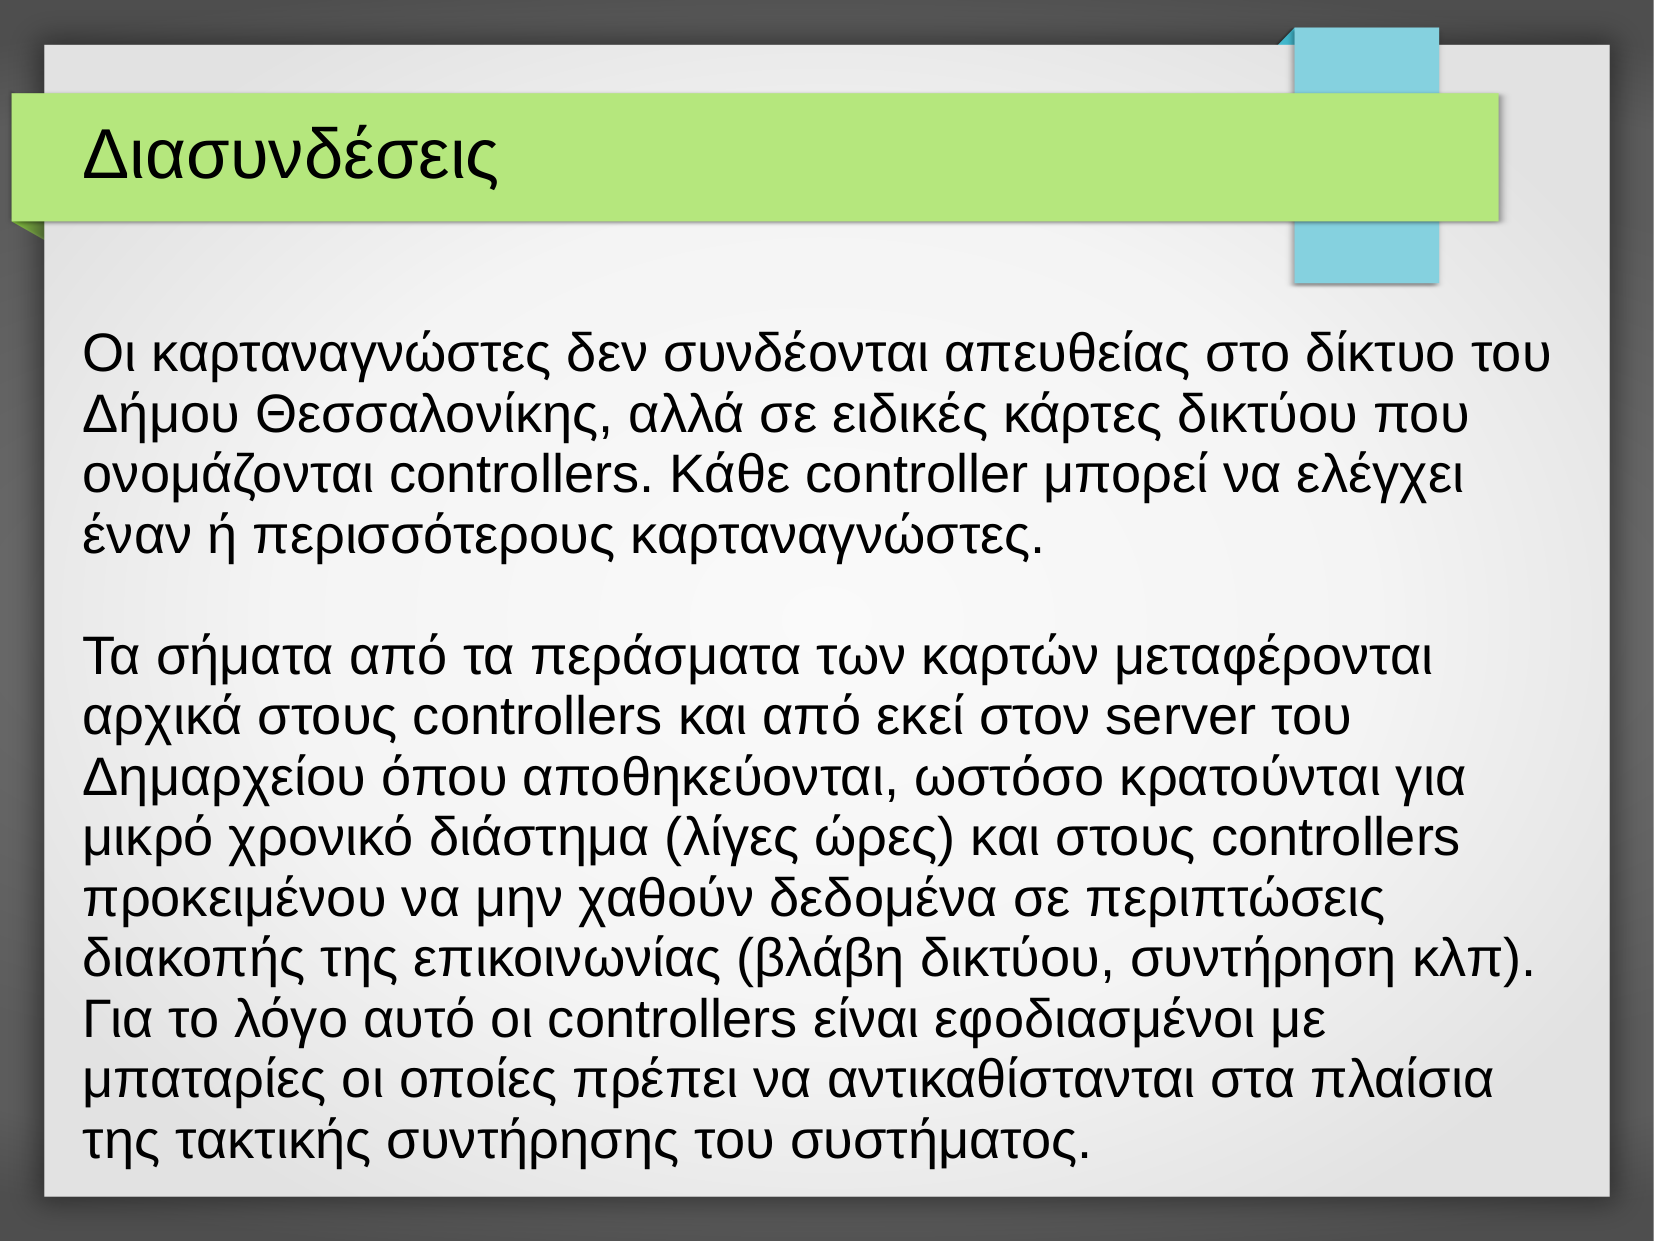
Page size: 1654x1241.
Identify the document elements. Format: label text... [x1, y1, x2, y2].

picture [0, 0, 1654, 1241]
subtitle Οι καρταναγνώστες δεν συνδέονται απευθείας στο δίκτυο του Δήμου Θεσσαλονίκης, αλλά σε ειδικές κάρτες δικτύου που ονομάζονται controllers. Κάθε controller μπορεί να ελέγχει έναν ή περισσότερους καρταναγνώστες. Τα σήματα από τα περάσματα των καρτών μεταφέρονται αρχικά στους controllers και από εκεί στον server του Δημαρχείου όπου αποθηκεύονται, ωστόσο κρατούνται για μικρό χρονικό διάστημα (λίγες ώρες) και στους controllers προκειμένου να μην χαθούν δεδομένα σε περιπτώσεις διακοπής της επικοινωνίας (βλάβη δικτύου, συντήρηση κλπ). Για το λόγο αυτό οι controllers είναι εφοδιασμένοι με μπαταρίες οι οποίες πρέπει να αντικαθίστανται στα πλαίσια της τακτικής συντήρησης του συστήματος. [82, 322, 1571, 1171]
title Διασυνδέσεις [82, 94, 1264, 213]
